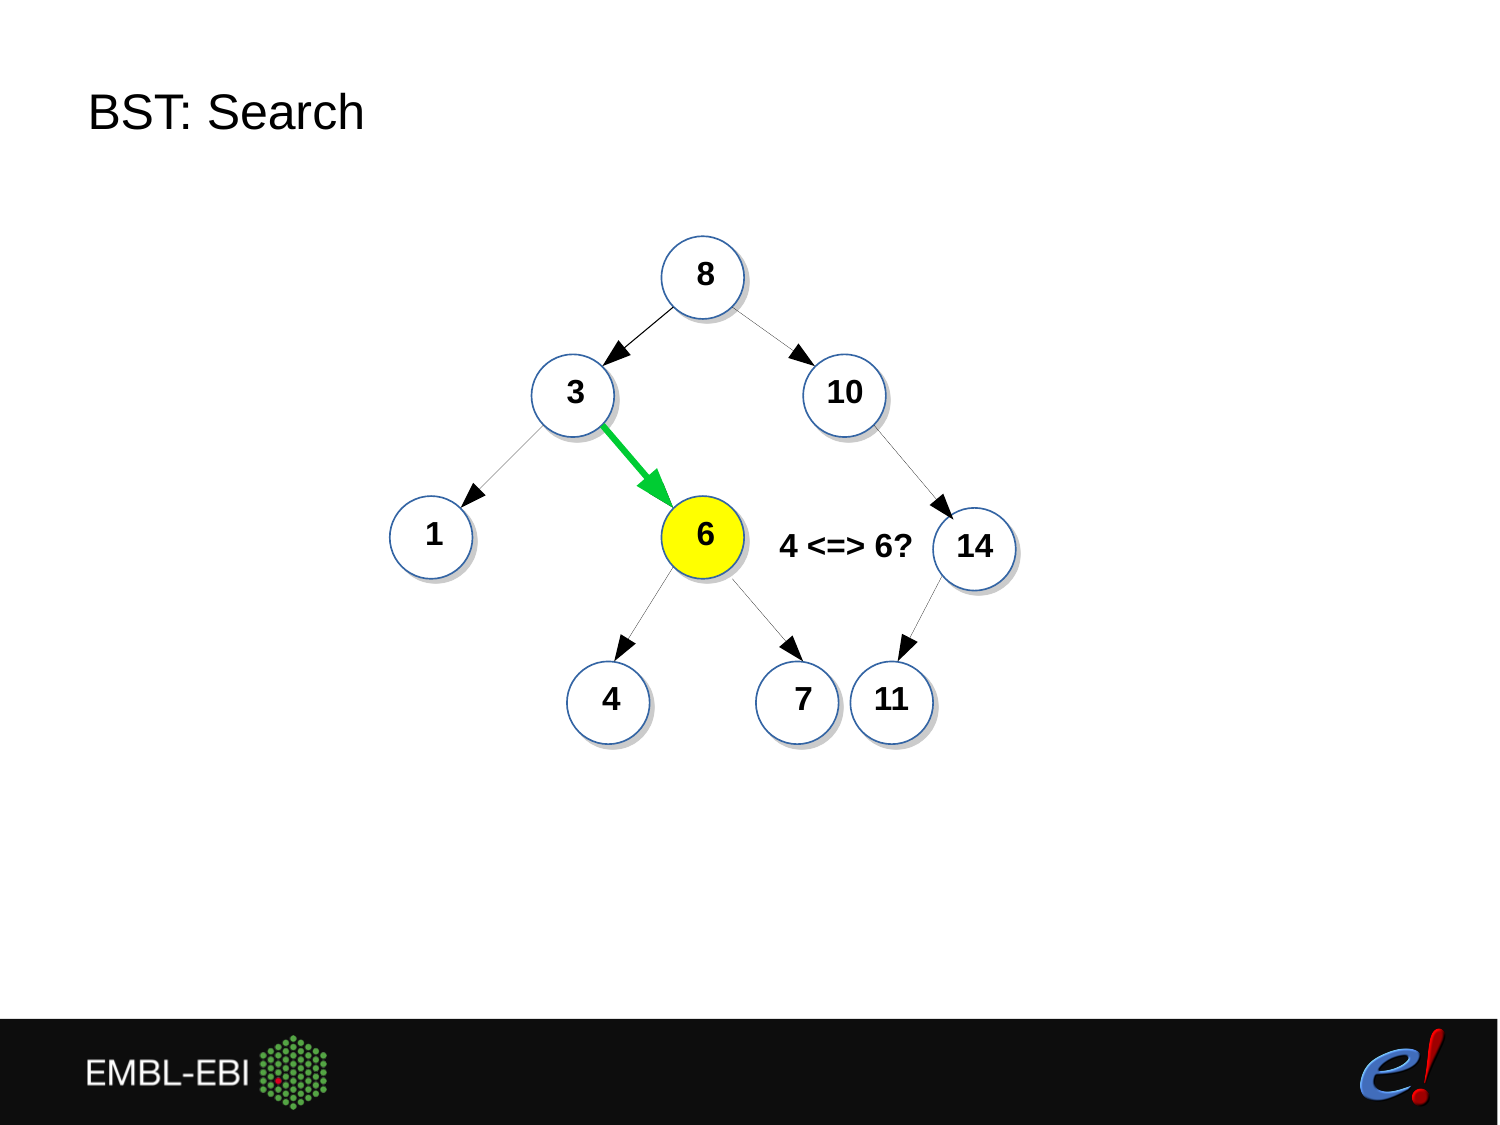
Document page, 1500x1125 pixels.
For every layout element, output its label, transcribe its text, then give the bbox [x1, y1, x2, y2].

text_box 11 [859, 673, 934, 726]
text_box 7 [779, 673, 827, 731]
text_box [952, 507, 1003, 519]
text_box 3 [551, 366, 603, 423]
picture [87, 1035, 327, 1110]
text_box 8 [681, 248, 733, 305]
picture [1357, 1026, 1448, 1112]
text_box 4 <=> 6? [764, 519, 969, 572]
text_box 6 [681, 507, 733, 565]
text_box [815, 354, 874, 366]
title BST: Search [87, 50, 1425, 175]
text_box [863, 661, 921, 673]
text_box 14 [941, 519, 1028, 577]
text_box [566, 661, 650, 745]
text_box [850, 677, 926, 745]
text_box [813, 423, 876, 438]
text_box 4 [587, 673, 638, 731]
text_box 1 [410, 507, 461, 565]
text_box [803, 371, 811, 420]
text_box [943, 577, 1006, 591]
text_box [661, 236, 745, 319]
text_box [755, 661, 839, 745]
text_box [661, 496, 745, 579]
text_box [531, 354, 615, 438]
text_box [389, 496, 473, 579]
text_box 10 [811, 366, 898, 423]
